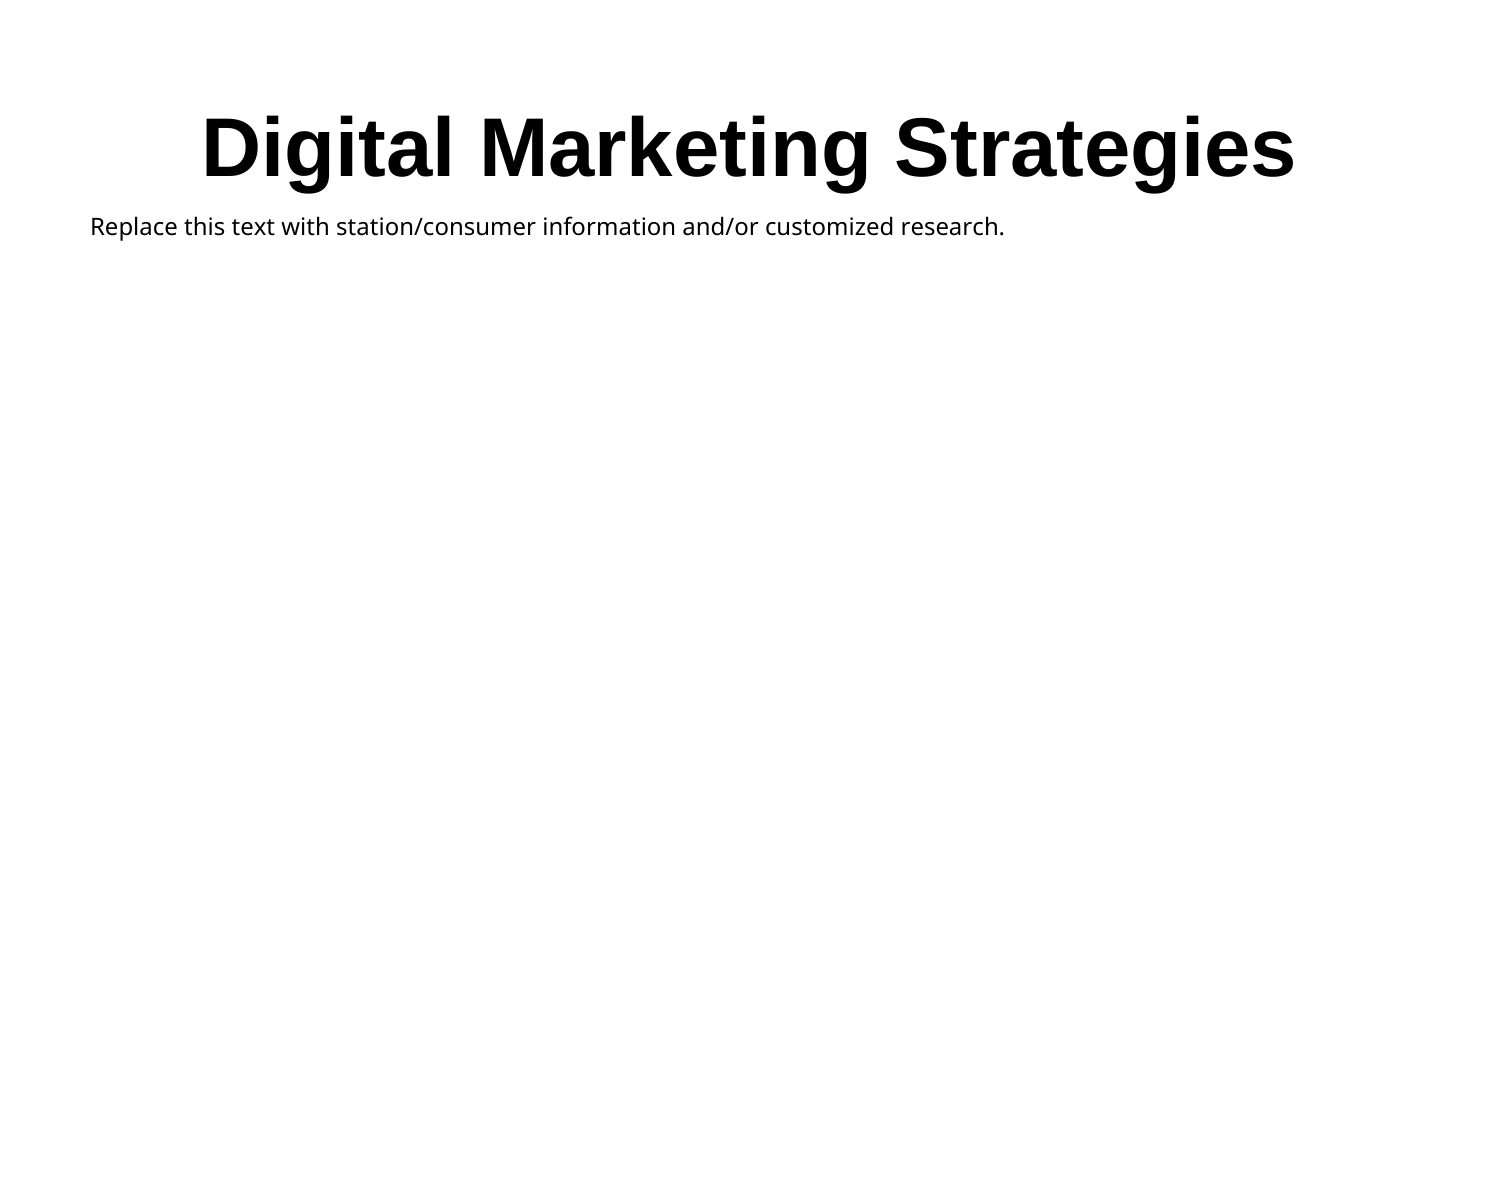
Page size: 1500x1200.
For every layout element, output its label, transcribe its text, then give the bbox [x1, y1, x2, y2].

list Replace this text with station/consumer information and/or customized research. [75, 191, 1426, 1129]
title Digital Marketing Strategies [113, 78, 1387, 191]
